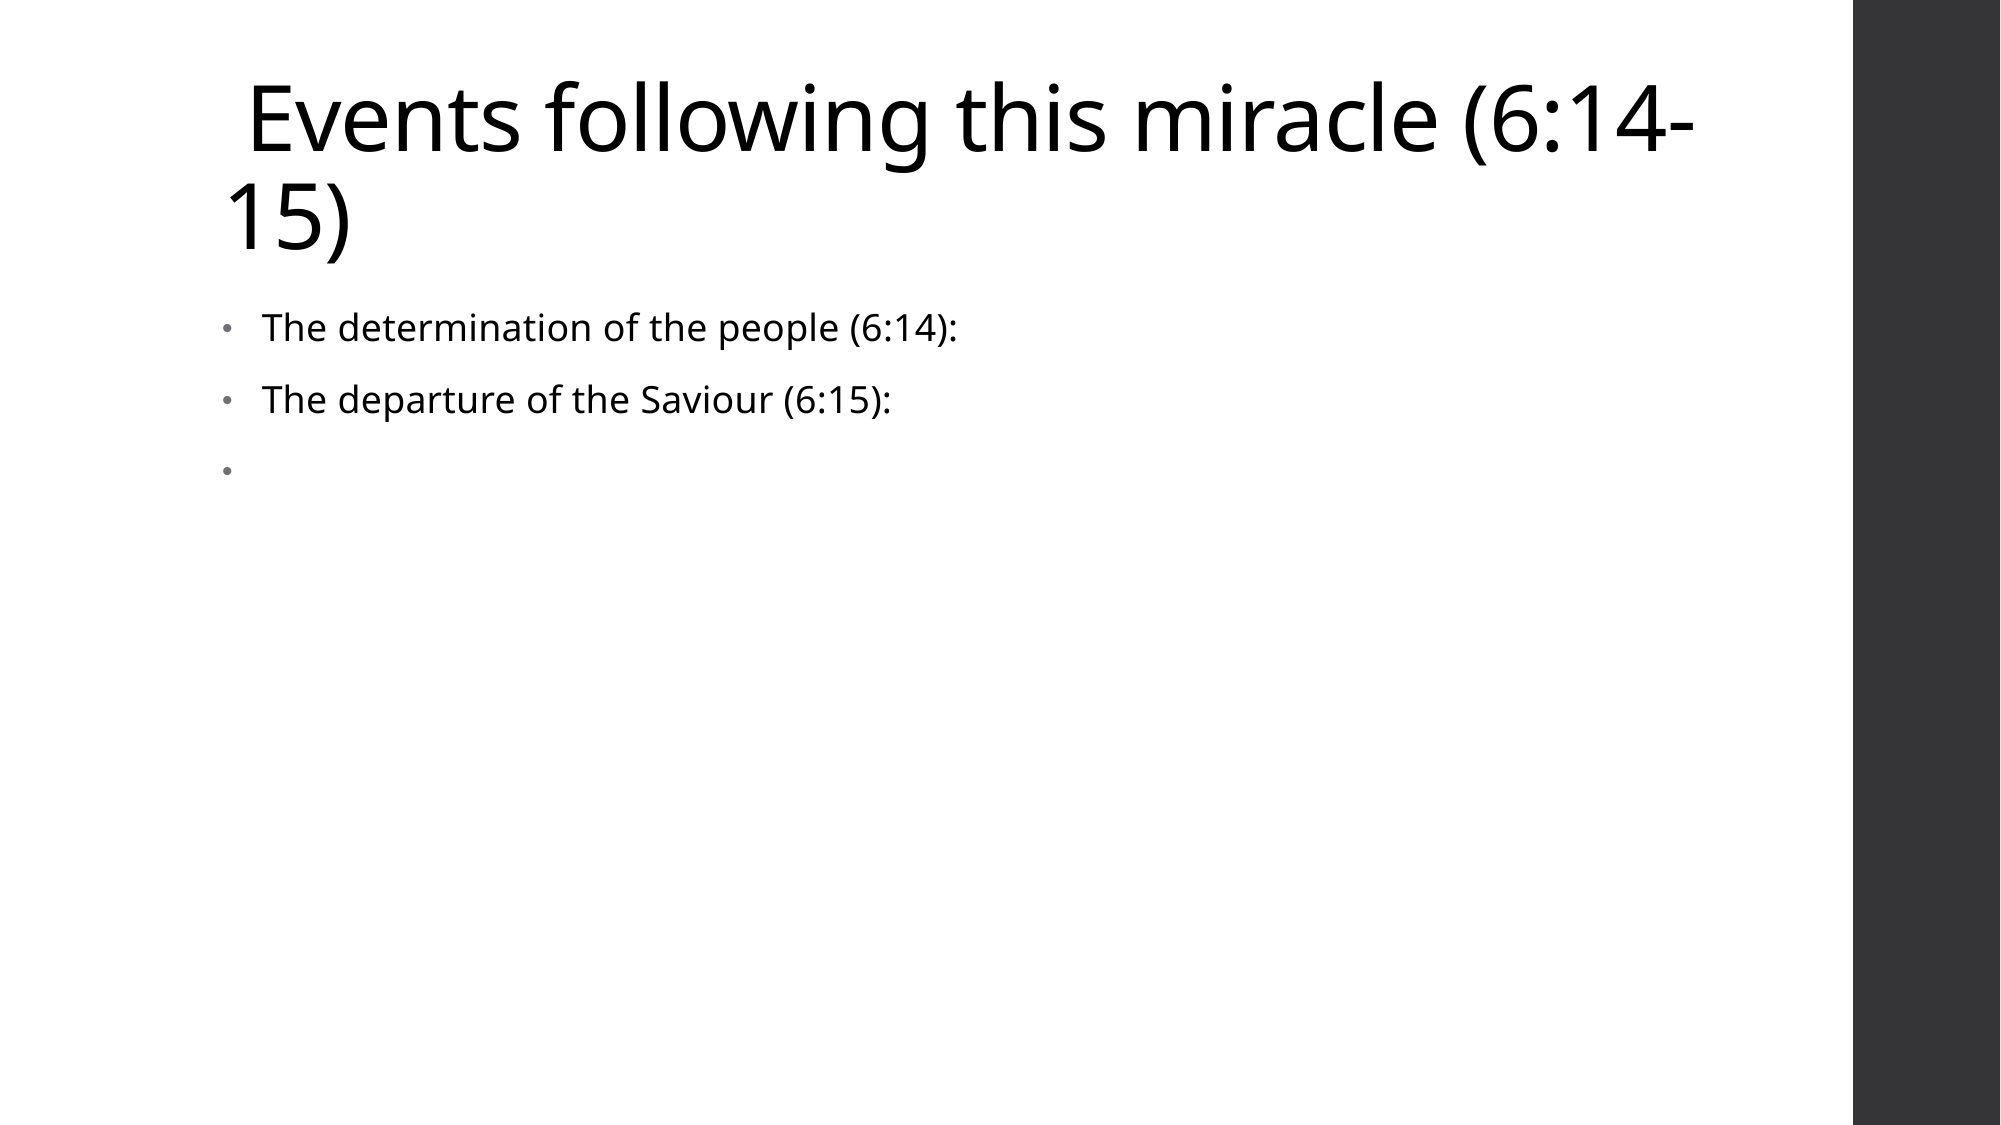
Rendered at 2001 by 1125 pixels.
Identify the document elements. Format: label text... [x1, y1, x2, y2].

title Events following this miracle (6:14-15) [206, 60, 1797, 278]
list The determination of the people (6:14): The departure of the Saviour (6:15): [206, 299, 1617, 1014]
